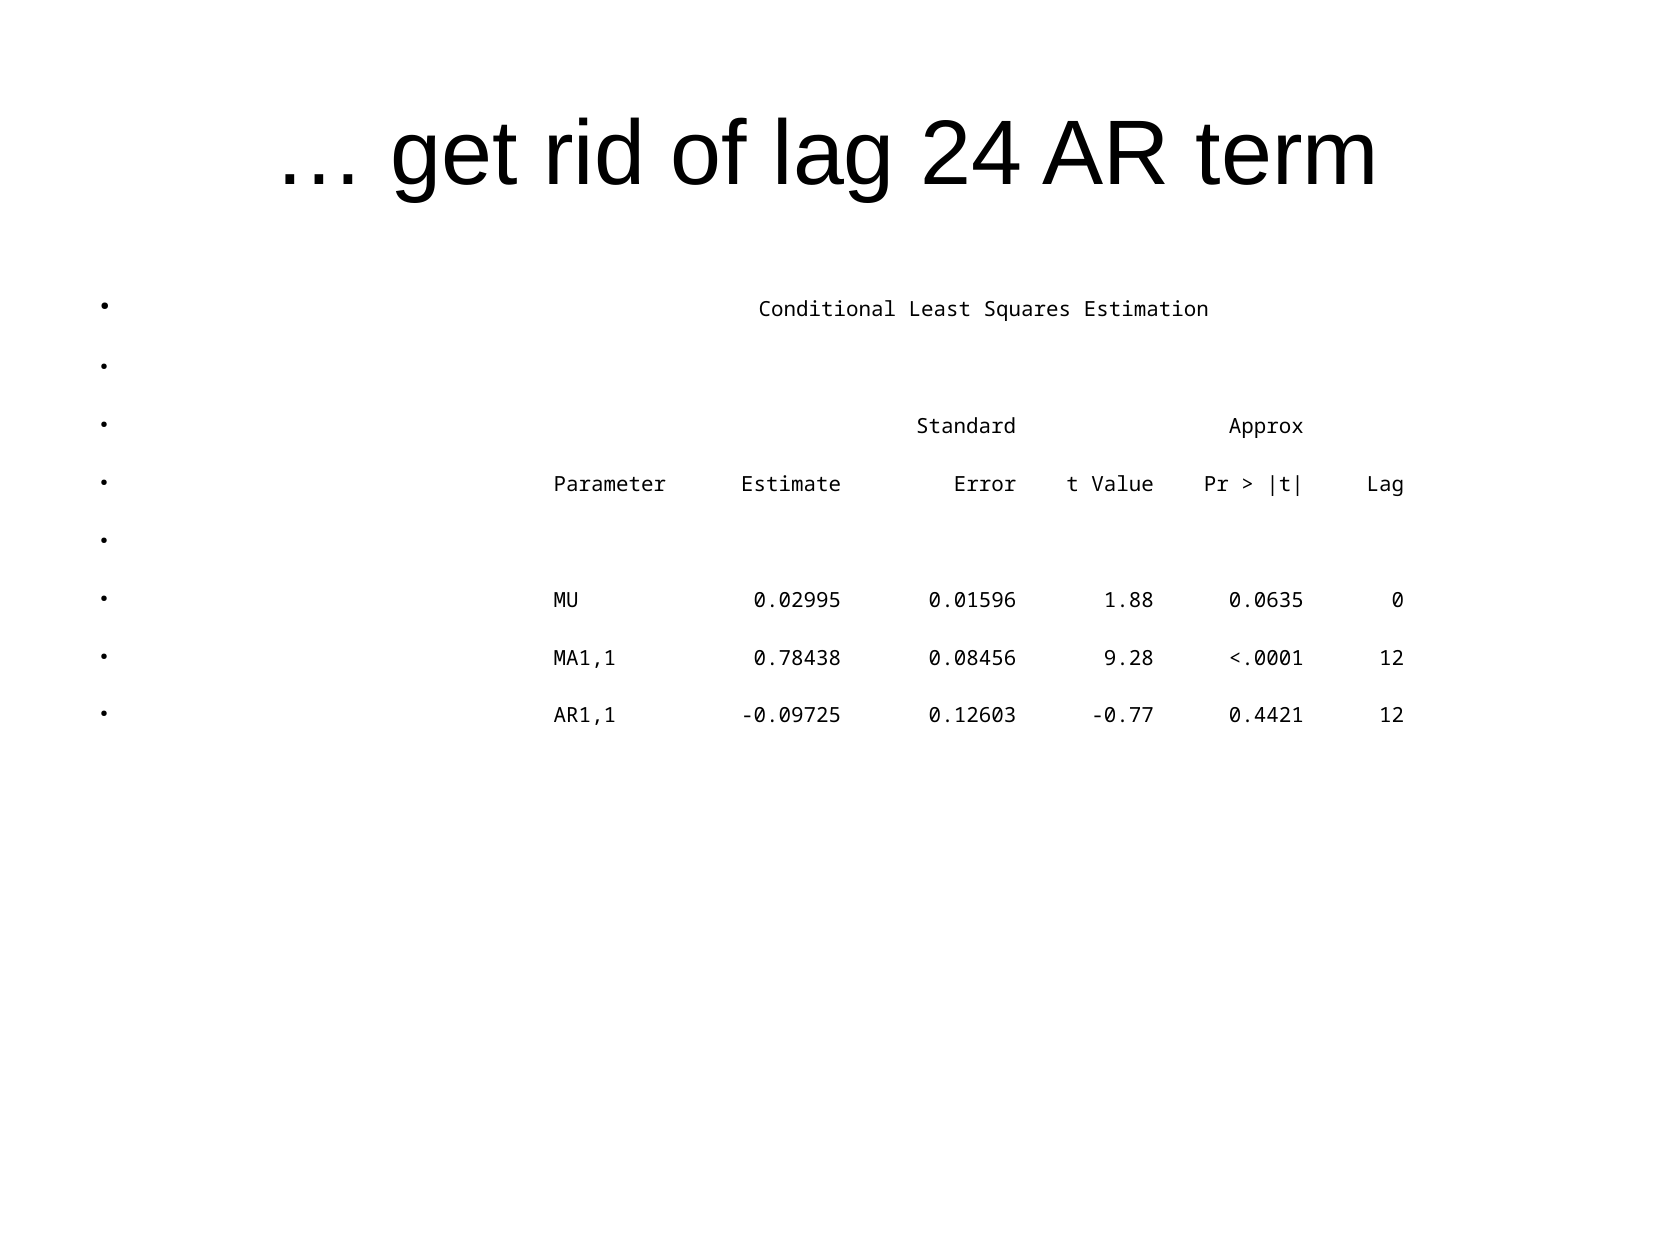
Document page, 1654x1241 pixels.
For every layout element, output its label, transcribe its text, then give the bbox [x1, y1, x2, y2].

title … get rid of lag 24 AR term [82, 56, 1571, 250]
list Conditional Least Squares Estimation Standard Approx Parameter Estimate Error t Value Pr > |t| Lag MU 0.02995 0.01596 1.88 0.0635 0 MA1,1 0.78438 0.08456 9.28 <.0001 12 AR1,1 -0.09725 0.12603 -0.77 0.4421 12 [82, 290, 1571, 1109]
